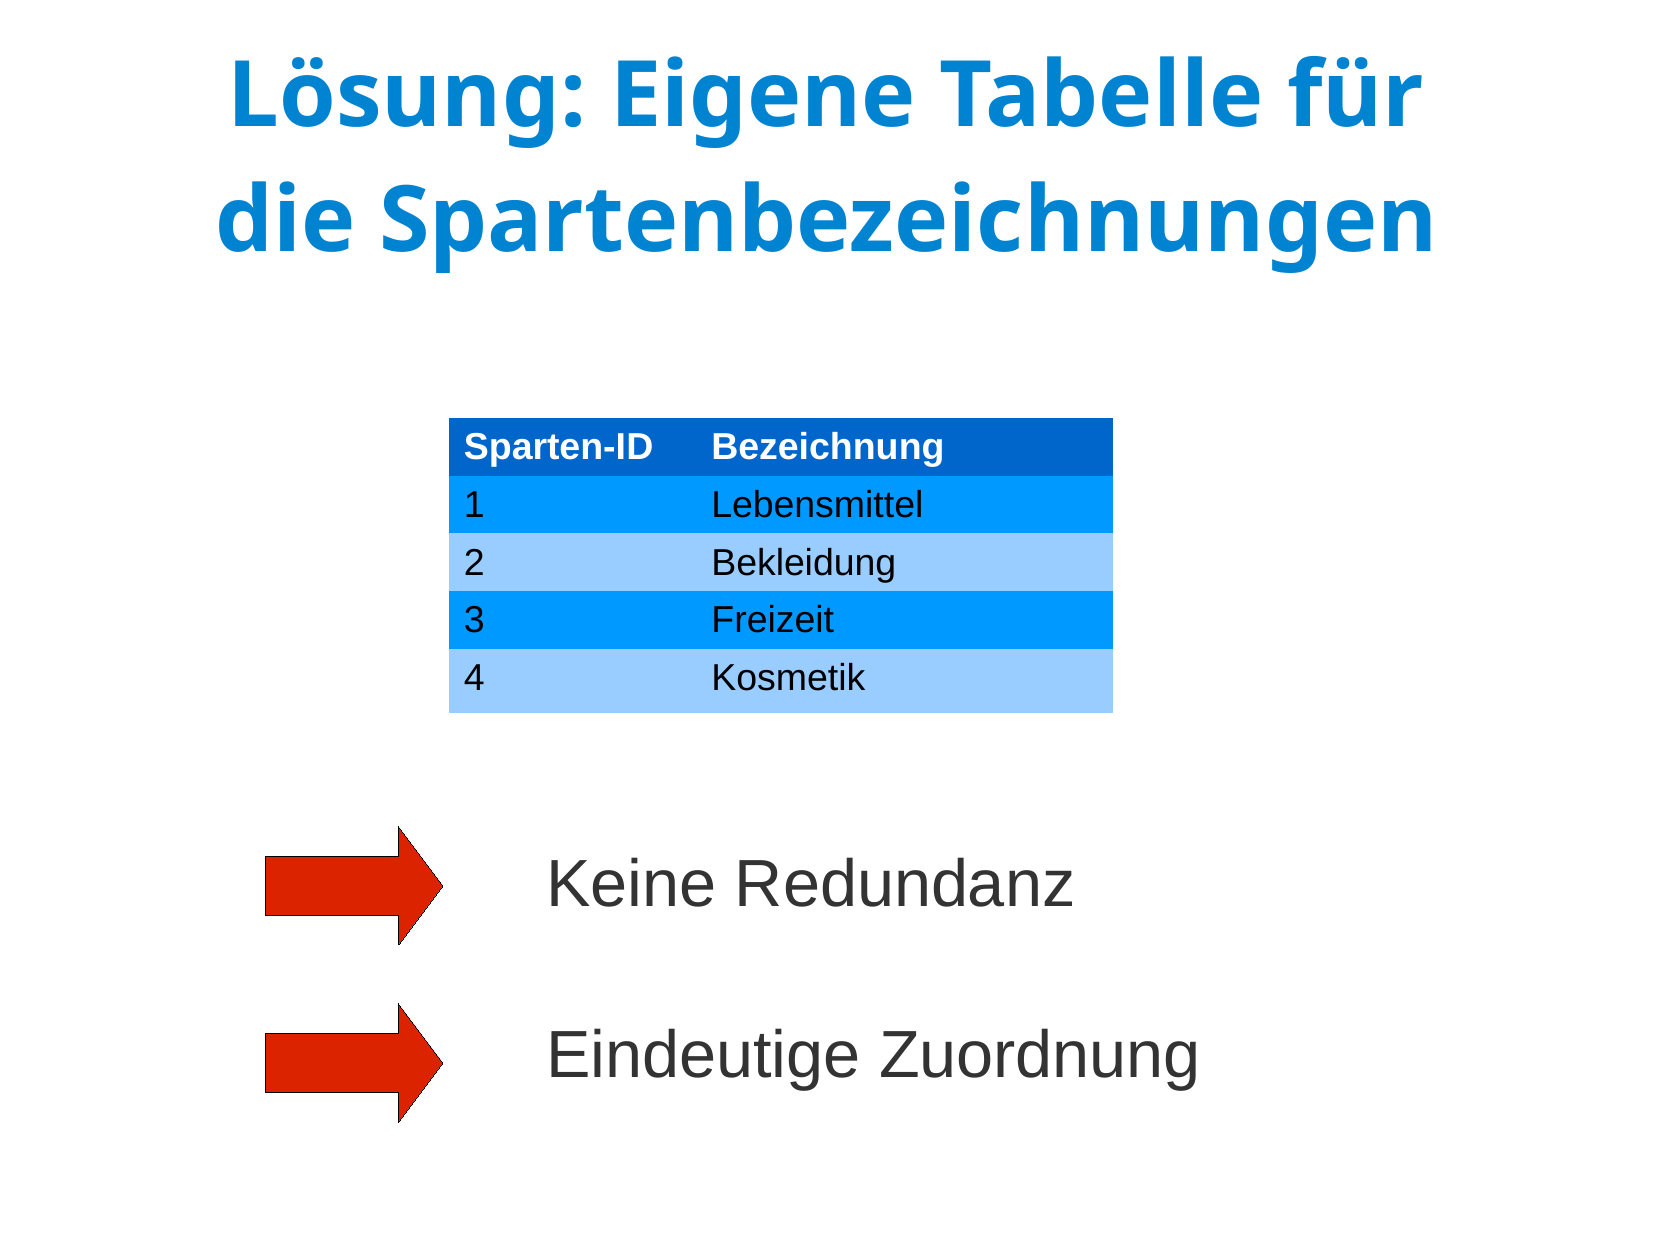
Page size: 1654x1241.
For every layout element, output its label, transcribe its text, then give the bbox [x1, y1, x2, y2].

table_cell 4 [449, 649, 697, 713]
table_cell 2 [449, 533, 697, 591]
table_header Bezeichnung [697, 418, 1113, 476]
text_box [265, 826, 443, 945]
table_cell 1 [449, 476, 697, 533]
table_cell Bekleidung [697, 533, 1113, 591]
text_box Keine Redundanz [531, 838, 1093, 1003]
title Lösung: Eigene Tabelle für die Spartenbezeichnungen [82, 45, 1571, 261]
table_cell Freizeit [697, 591, 1113, 649]
table_cell 3 [449, 591, 697, 649]
text_box Eindeutige Zuordnung [531, 1009, 1241, 1100]
table_cell Kosmetik [697, 649, 1113, 713]
table_header Sparten-ID [449, 418, 697, 476]
table_cell Lebensmittel [697, 476, 1113, 533]
text_box [265, 1003, 443, 1123]
